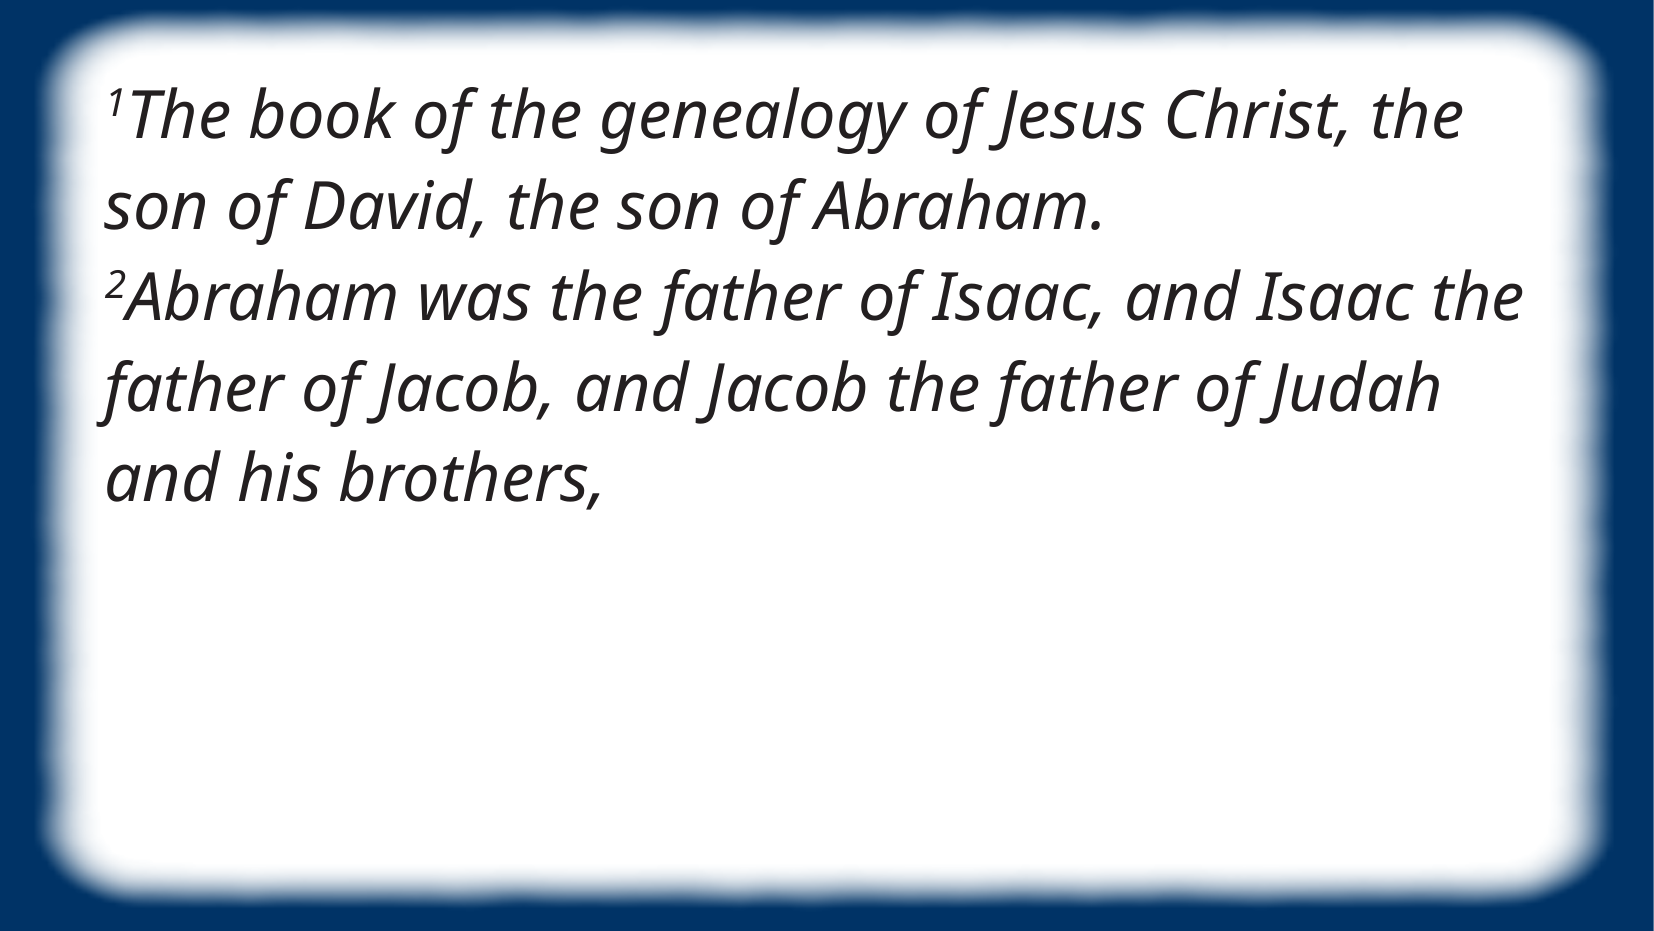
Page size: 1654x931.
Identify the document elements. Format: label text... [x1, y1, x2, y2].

text_box 1The book of the genealogy of Jesus Christ, the son of David, the son of Abraham. 2Abraham was the father of Isaac, and Isaac the father of Jacob, and Jacob the father of Judah and his brothers, [90, 60, 1576, 519]
picture [0, 0, 1654, 931]
